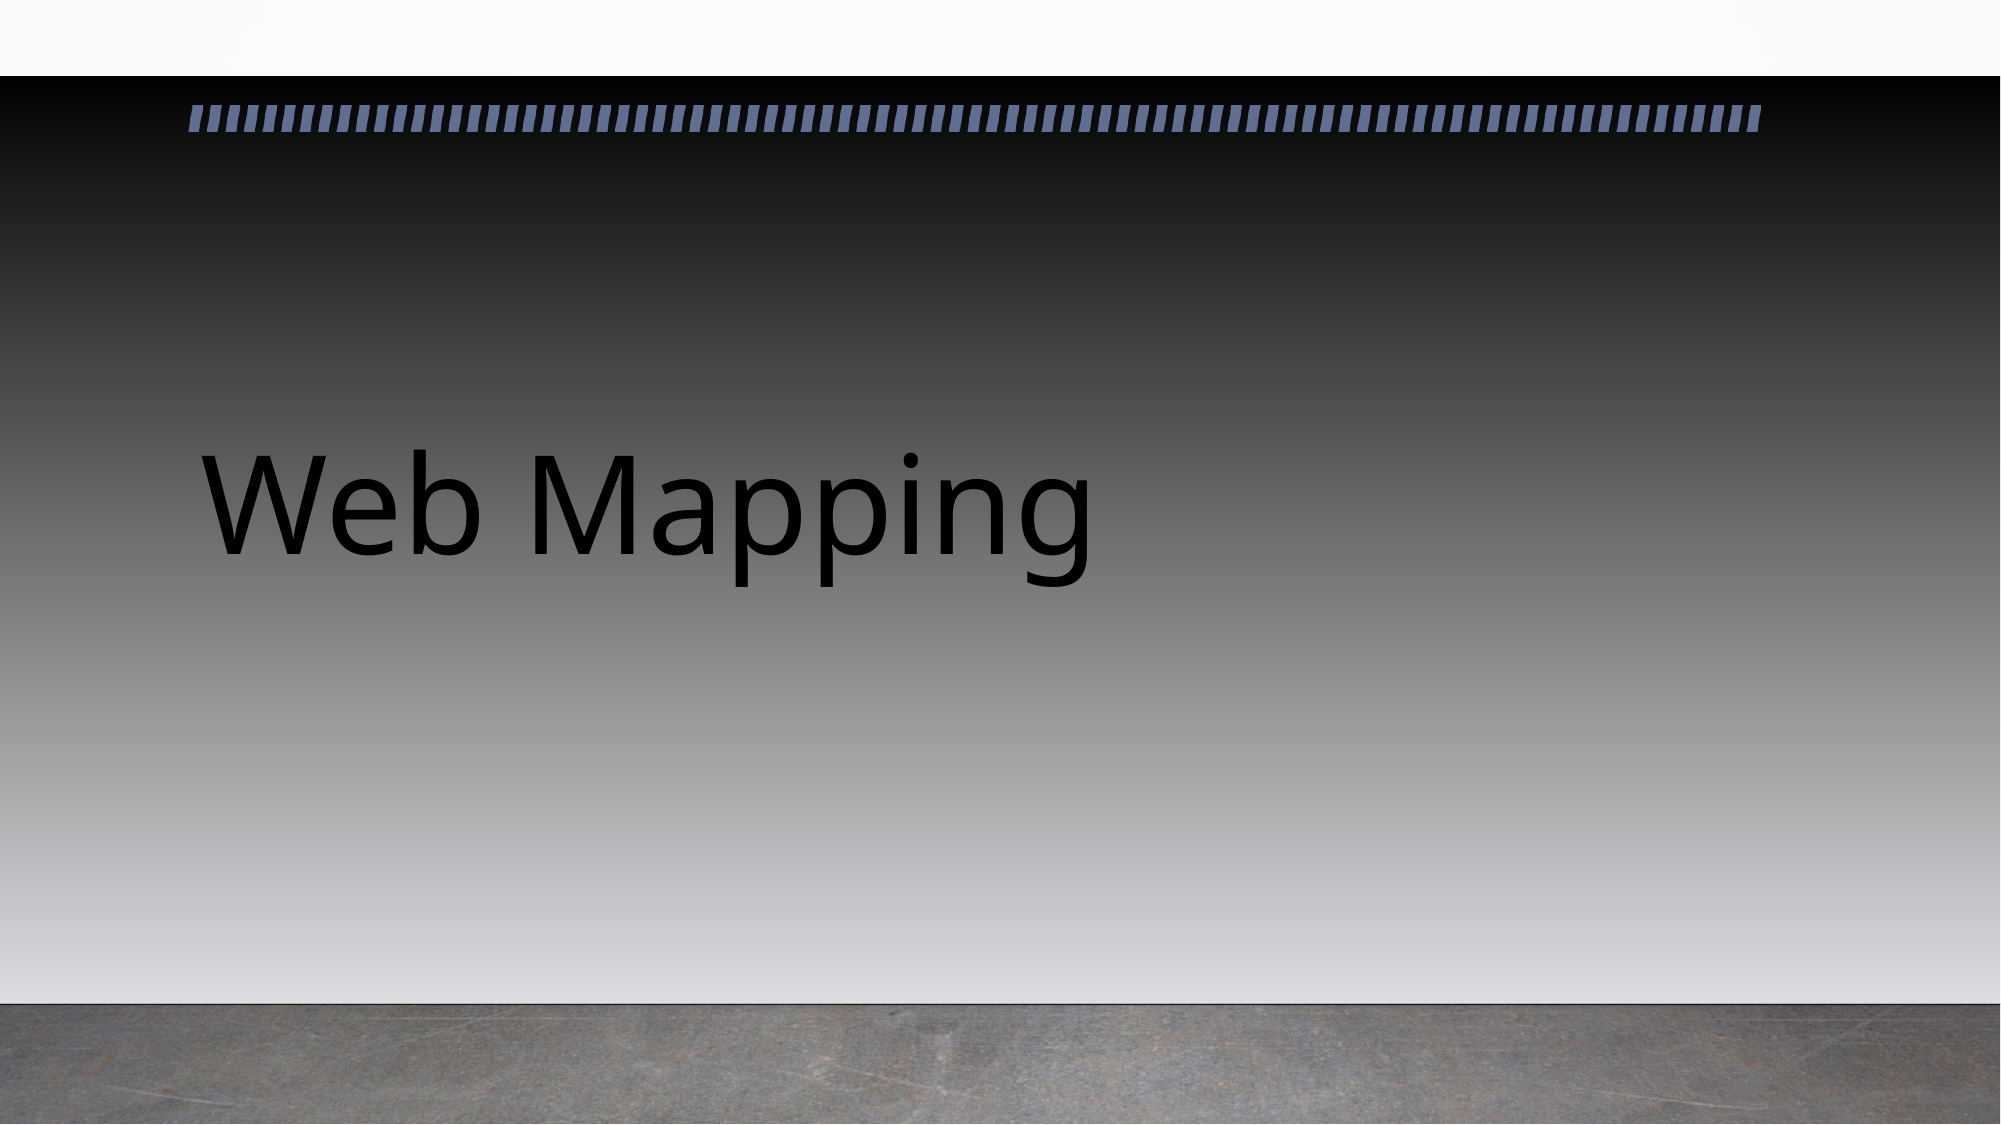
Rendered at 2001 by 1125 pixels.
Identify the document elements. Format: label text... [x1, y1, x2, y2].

title Web Mapping [185, 155, 1602, 585]
